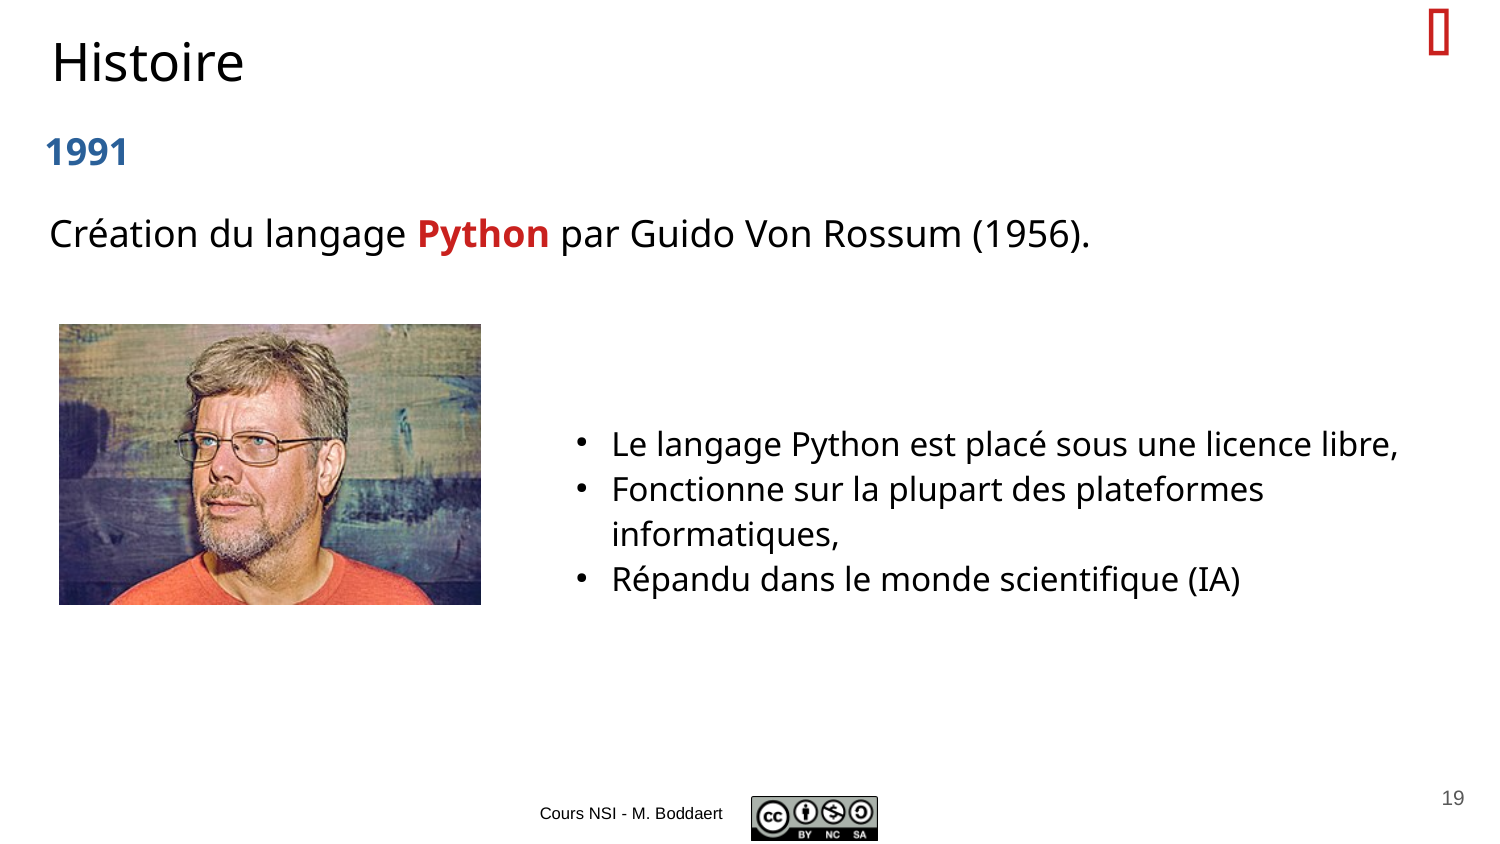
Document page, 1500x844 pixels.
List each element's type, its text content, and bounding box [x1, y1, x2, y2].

text_box  [1412, 0, 1500, 90]
picture [59, 324, 481, 606]
text_box Création du langage Python par Guido Von Rossum (1956). [34, 200, 1500, 266]
text_box 1991 [29, 120, 1477, 178]
text_box Le langage Python est placé sous une licence libre, Fonctionne sur la plupart des plateformes informatiques, Répandu dans le monde scientifique (IA) [561, 413, 1497, 603]
slide_number <numéro> [1389, 764, 1480, 830]
title Histoire [51, 13, 1449, 108]
picture [751, 796, 878, 841]
